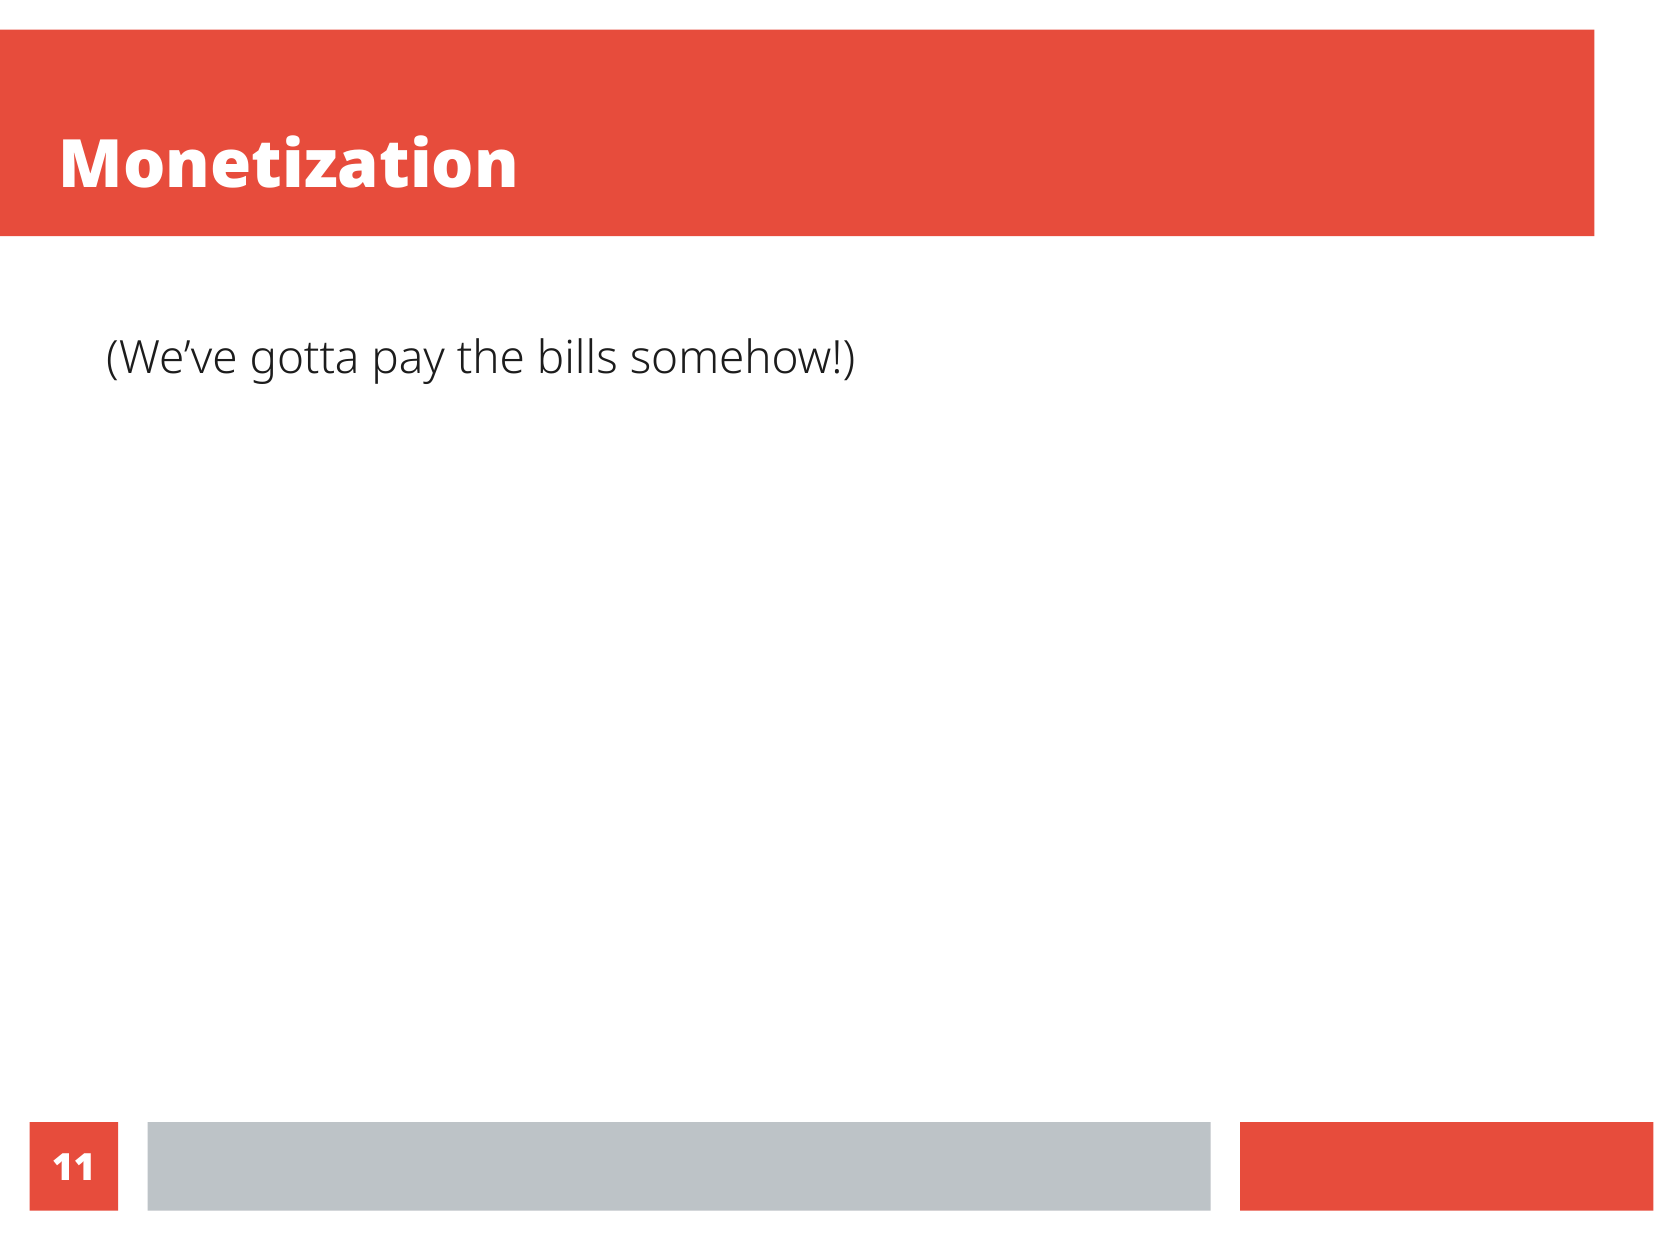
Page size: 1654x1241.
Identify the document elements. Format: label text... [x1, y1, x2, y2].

list (We’ve gotta pay the bills somehow!) [59, 324, 1565, 1093]
title Monetization [59, 59, 1595, 207]
